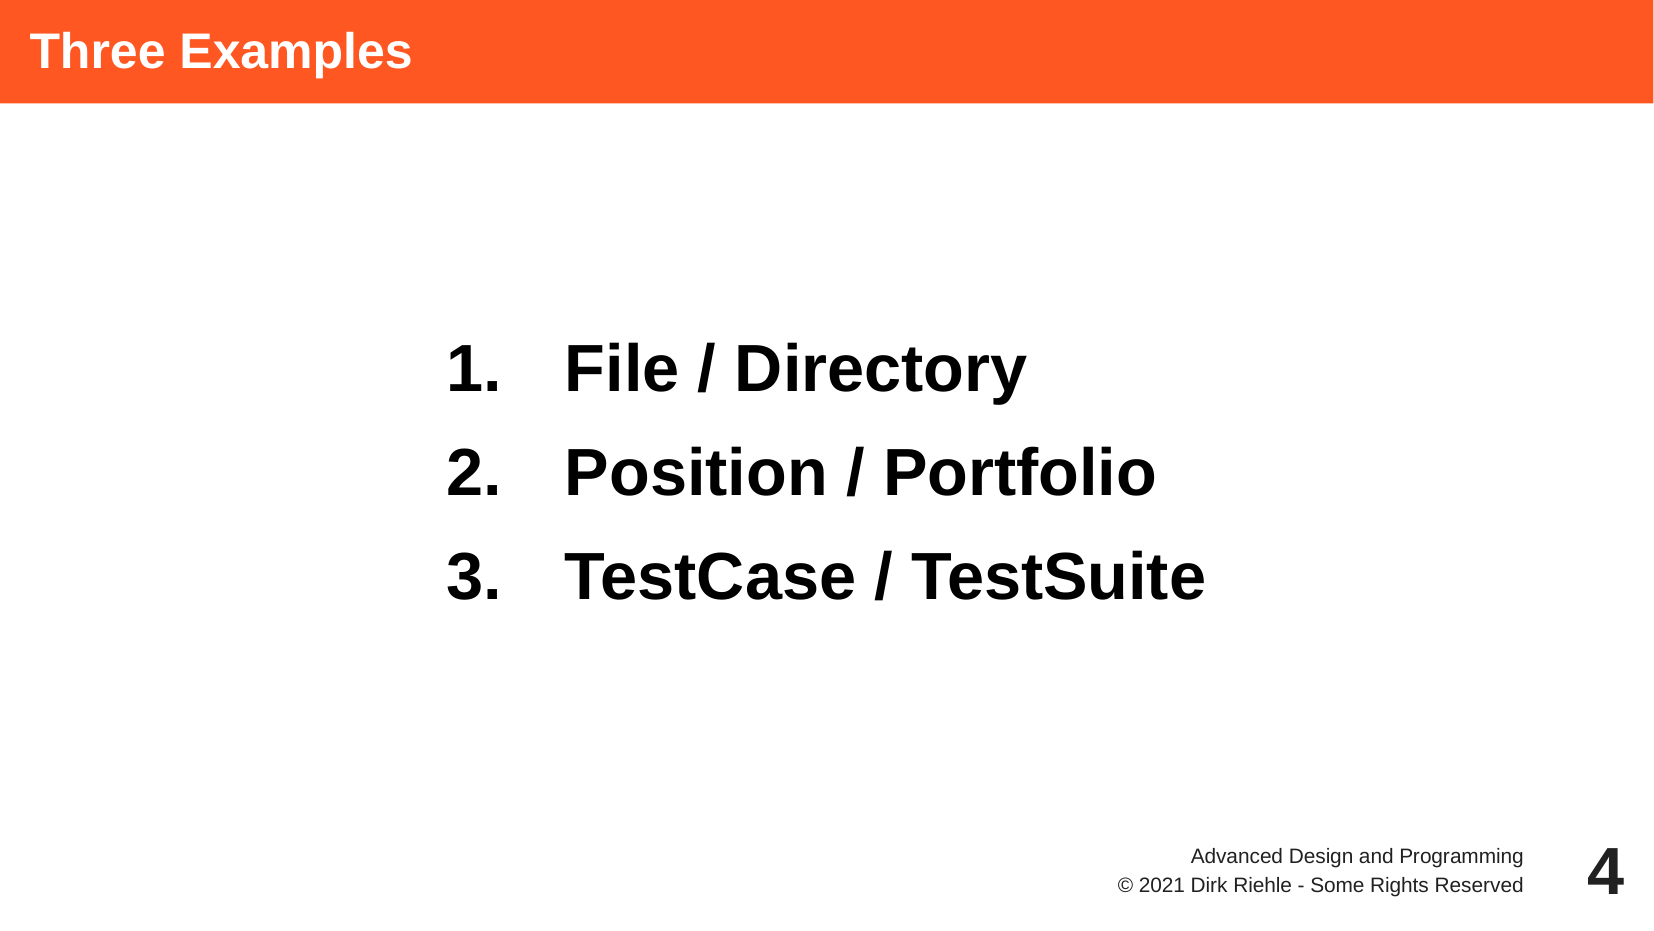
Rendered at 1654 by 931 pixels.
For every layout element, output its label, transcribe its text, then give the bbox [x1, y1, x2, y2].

title Three Examples [0, 0, 1654, 104]
subtitle File / Directory Position / Portfolio TestCase / TestSuite [29, 132, 1625, 813]
